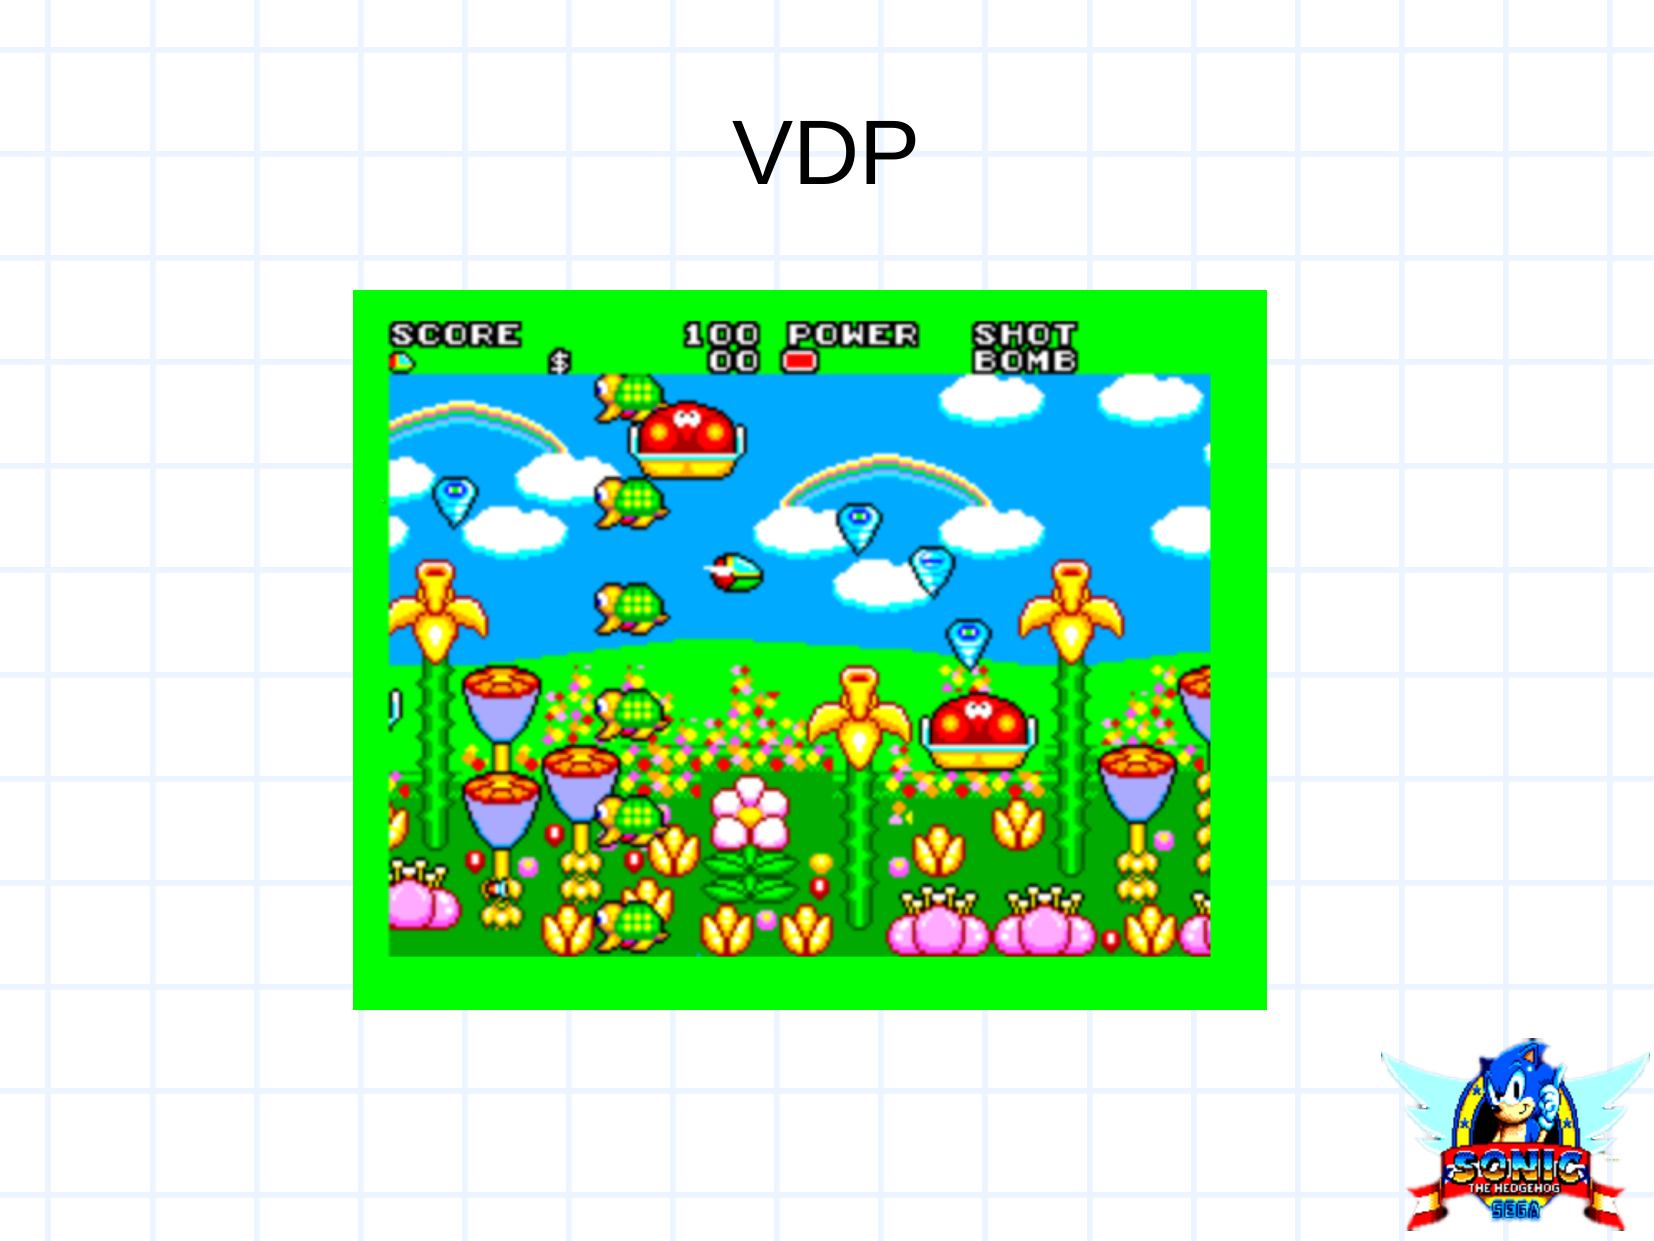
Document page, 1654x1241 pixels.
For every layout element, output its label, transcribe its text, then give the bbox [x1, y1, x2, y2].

picture [0, 0, 1654, 1241]
title VDP [82, 49, 1571, 257]
